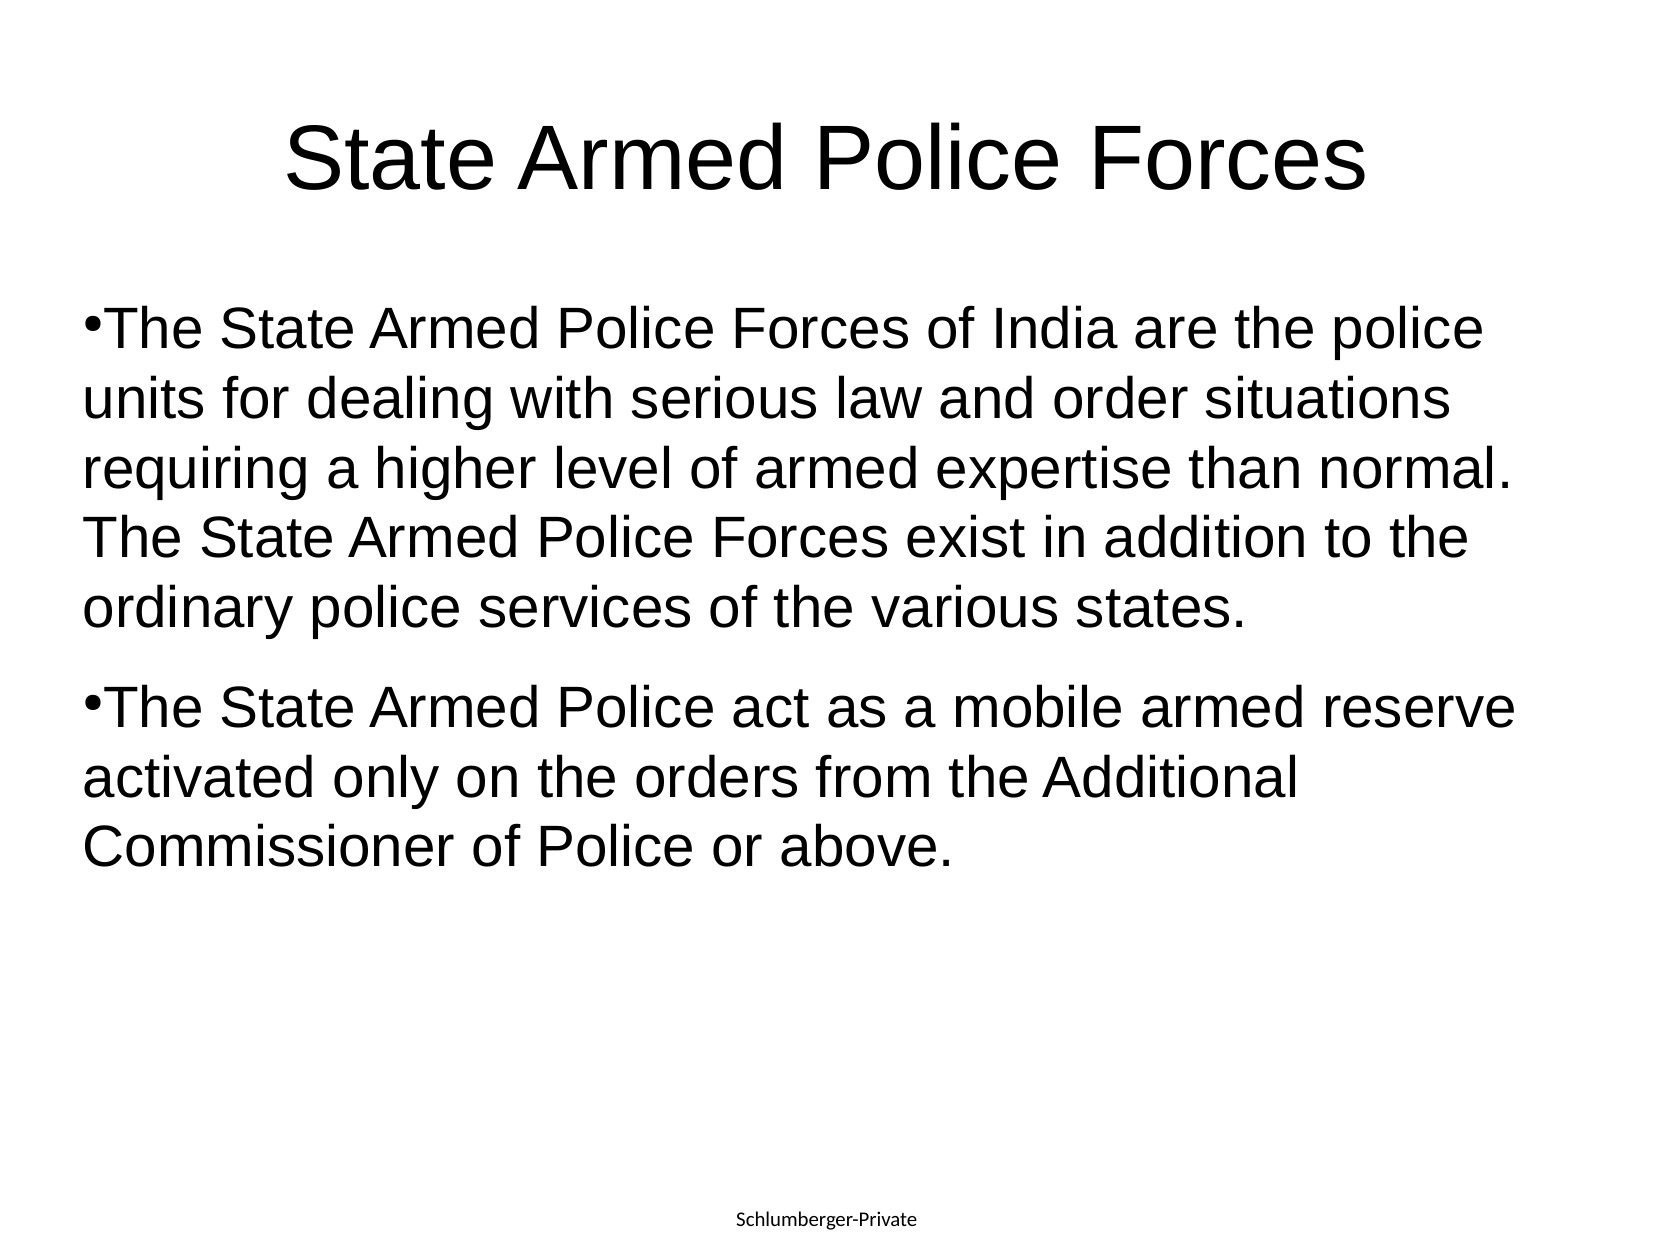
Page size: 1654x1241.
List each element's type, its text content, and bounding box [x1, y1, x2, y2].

list The State Armed Police Forces of India are the police units for dealing with serious law and order situations requiring a higher level of armed expertise than normal. The State Armed Police Forces exist in addition to the ordinary police services of the various states. The State Armed Police act as a mobile armed reserve activated only on the orders from the Additional Commissioner of Police or above. [82, 290, 1571, 1010]
title State Armed Police Forces [82, 49, 1571, 257]
